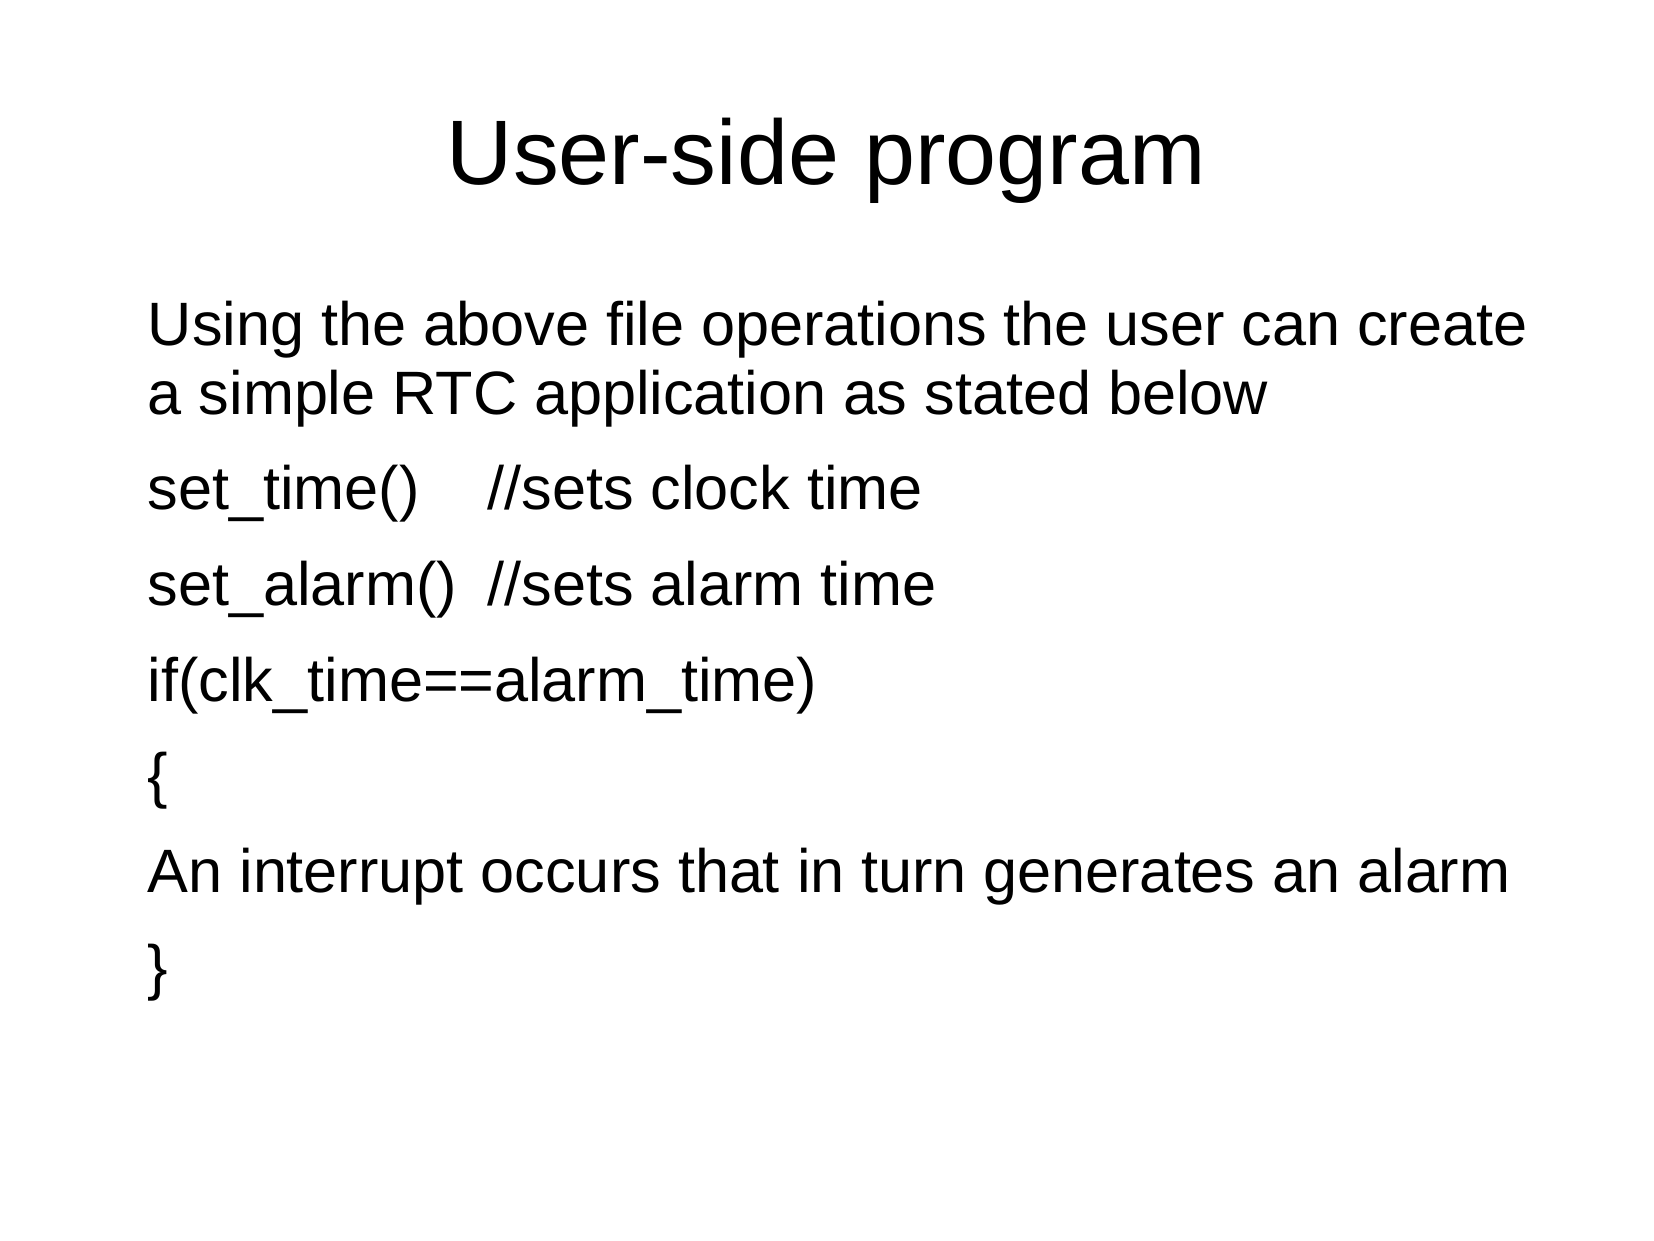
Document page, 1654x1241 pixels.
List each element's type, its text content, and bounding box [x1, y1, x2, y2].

title User-side program [82, 49, 1571, 257]
list Using the above file operations the user can create a simple RTC application as stated below set_time() //sets clock time set_alarm() //sets alarm time if(clk_time==alarm_time) { An interrupt occurs that in turn generates an alarm } [82, 290, 1571, 1010]
